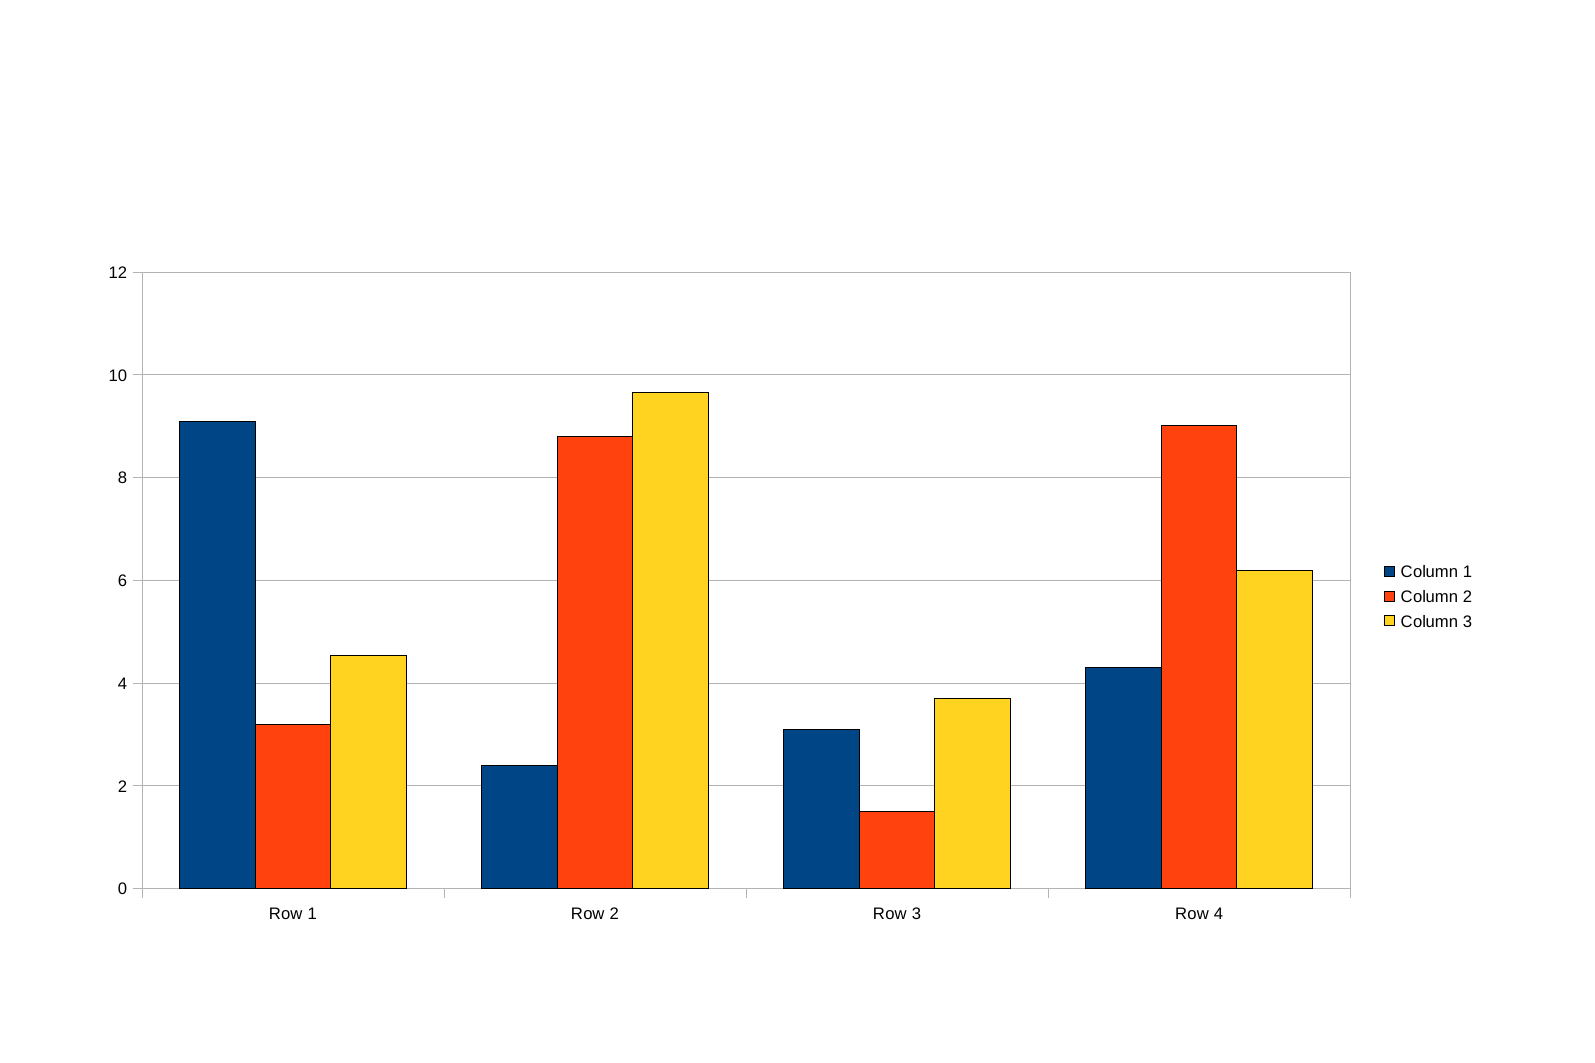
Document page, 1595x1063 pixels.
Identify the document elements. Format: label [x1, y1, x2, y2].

chart [79, 248, 1515, 951]
